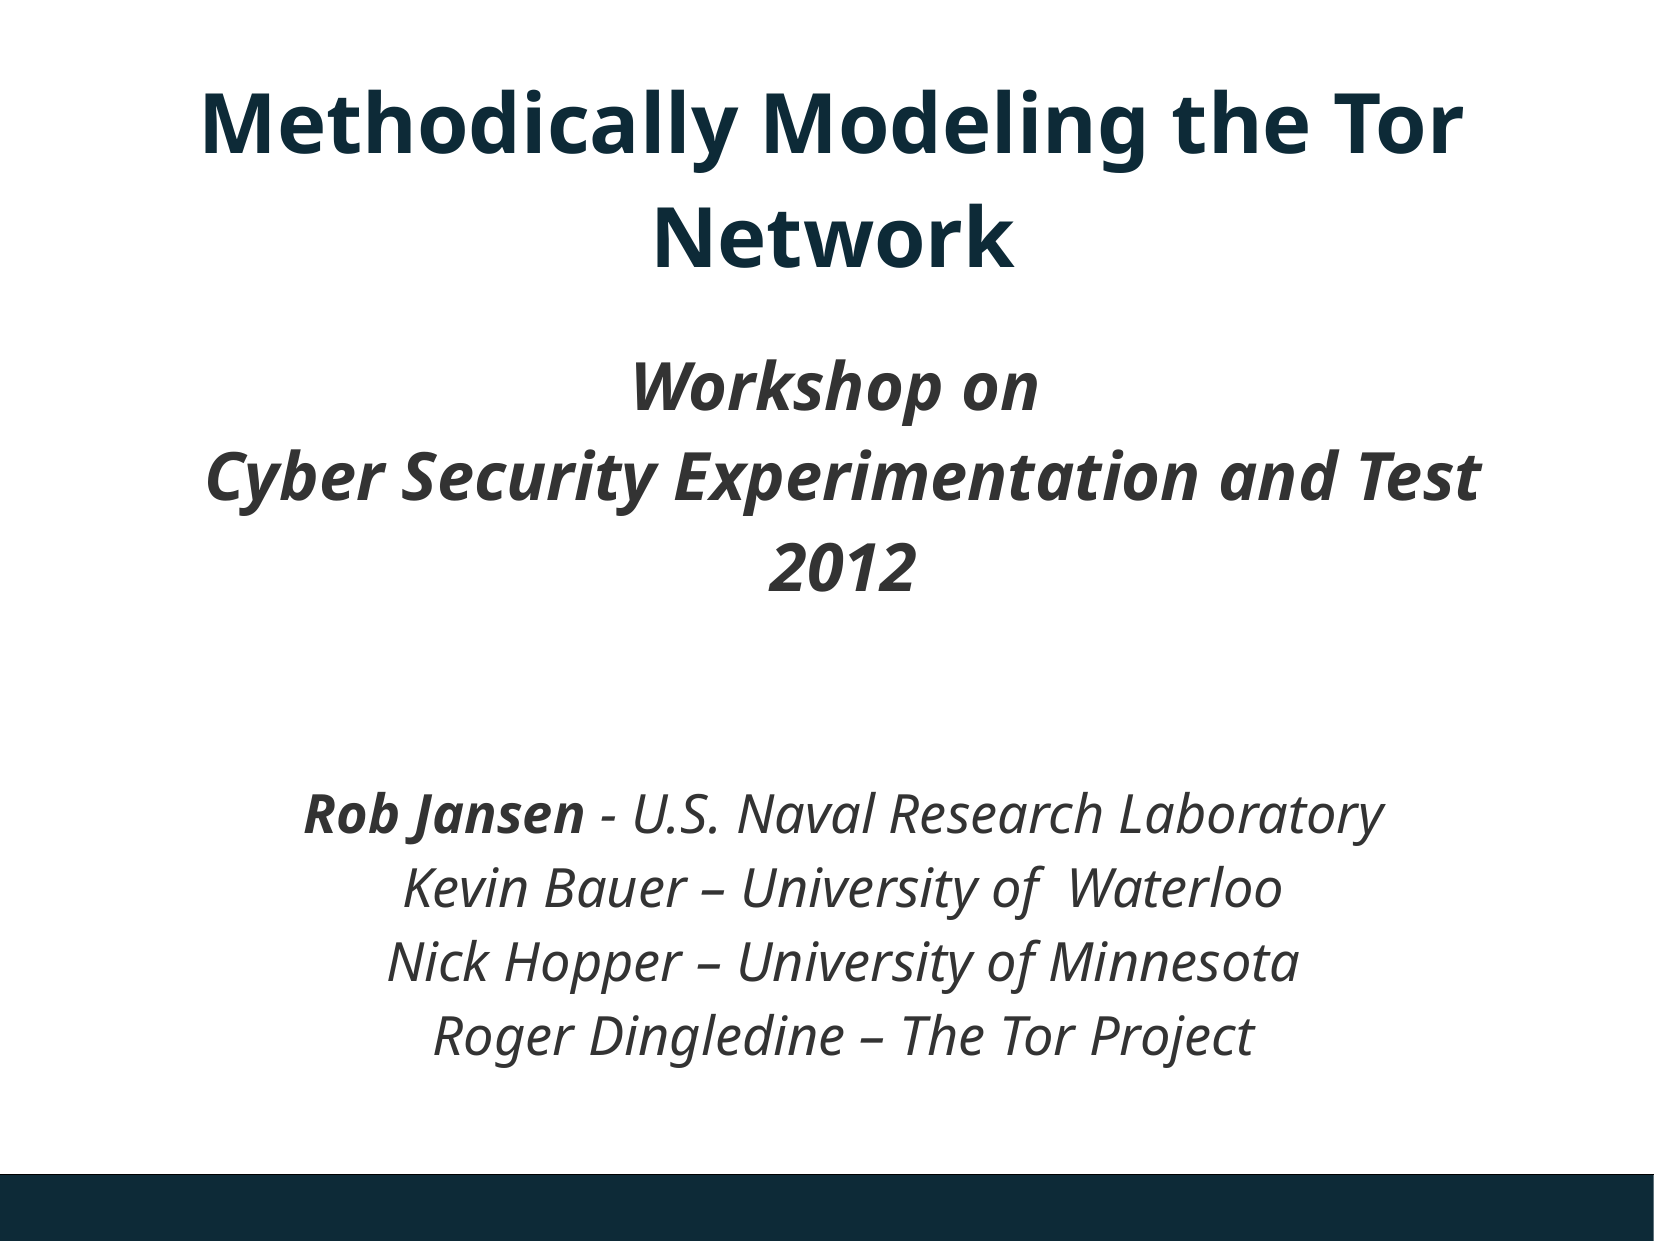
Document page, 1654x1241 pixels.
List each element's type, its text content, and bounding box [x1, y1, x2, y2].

title Methodically Modeling the Tor Network [60, 74, 1606, 282]
subtitle Workshop on Cyber Security Experimentation and Test 2012 Rob Jansen - U.S. Naval Research Laboratory Kevin Bauer – University of Waterloo Nick Hopper – University of Minnesota Roger Dingledine – The Tor Project [82, 296, 1606, 1115]
